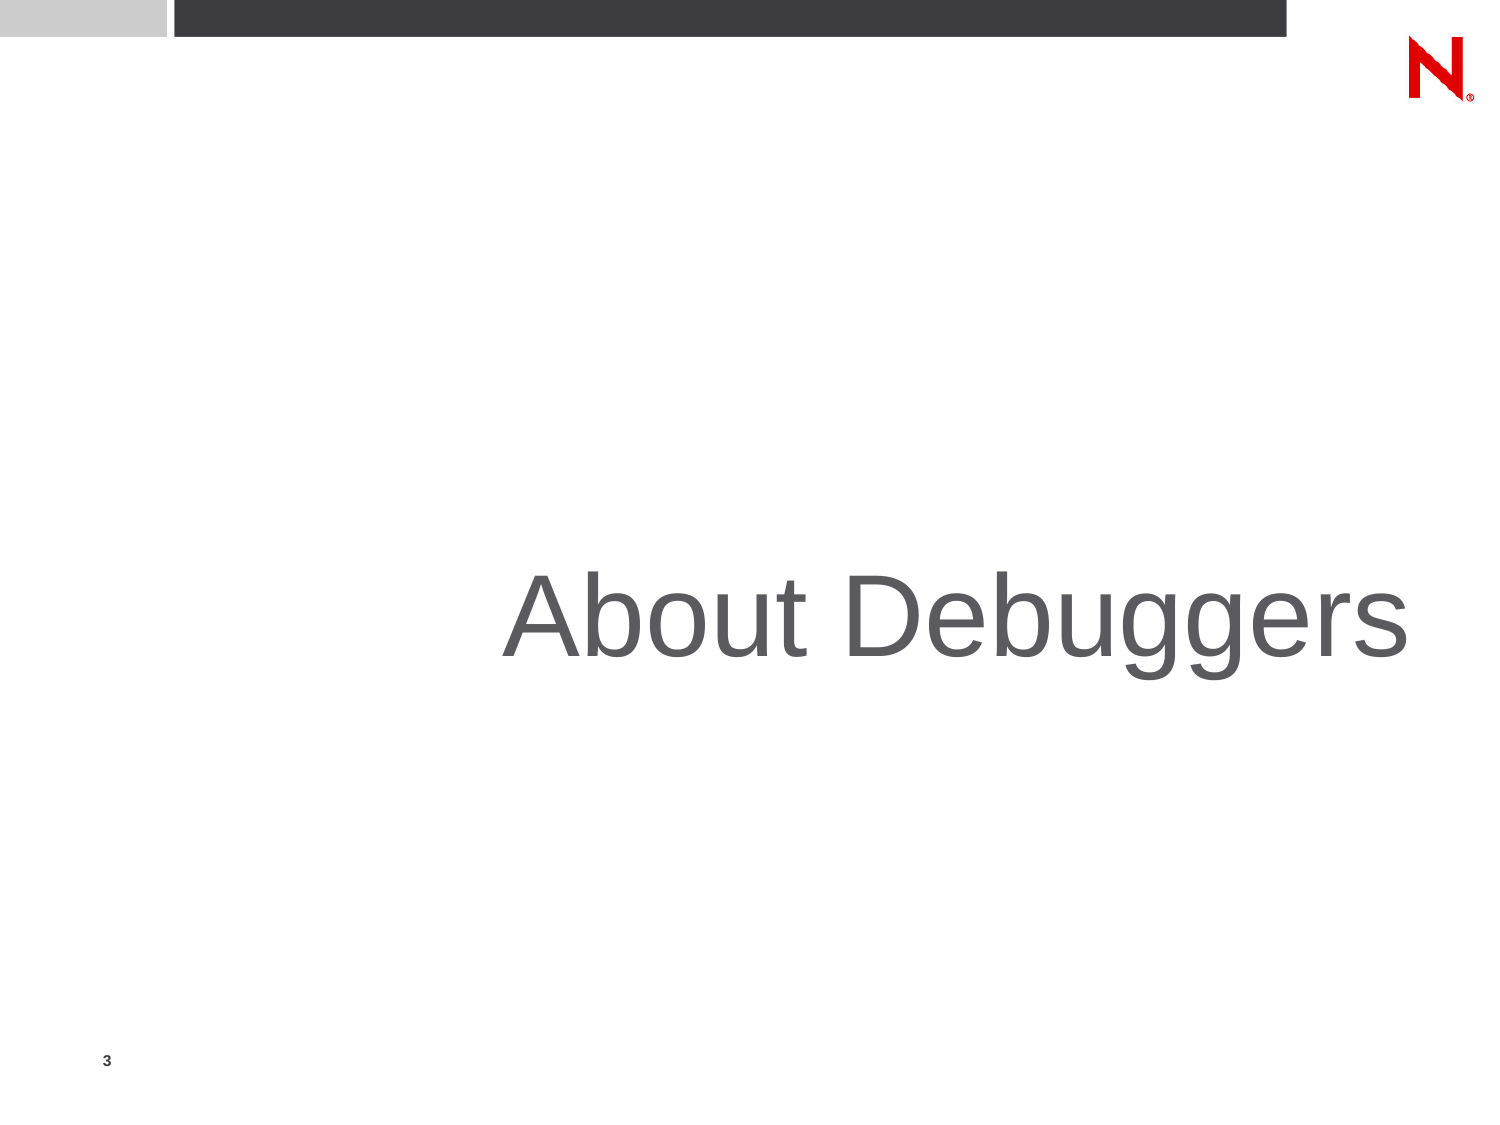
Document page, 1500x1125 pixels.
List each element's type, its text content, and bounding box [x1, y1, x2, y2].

subtitle About Debuggers [172, 246, 1413, 977]
picture [1404, 32, 1477, 105]
